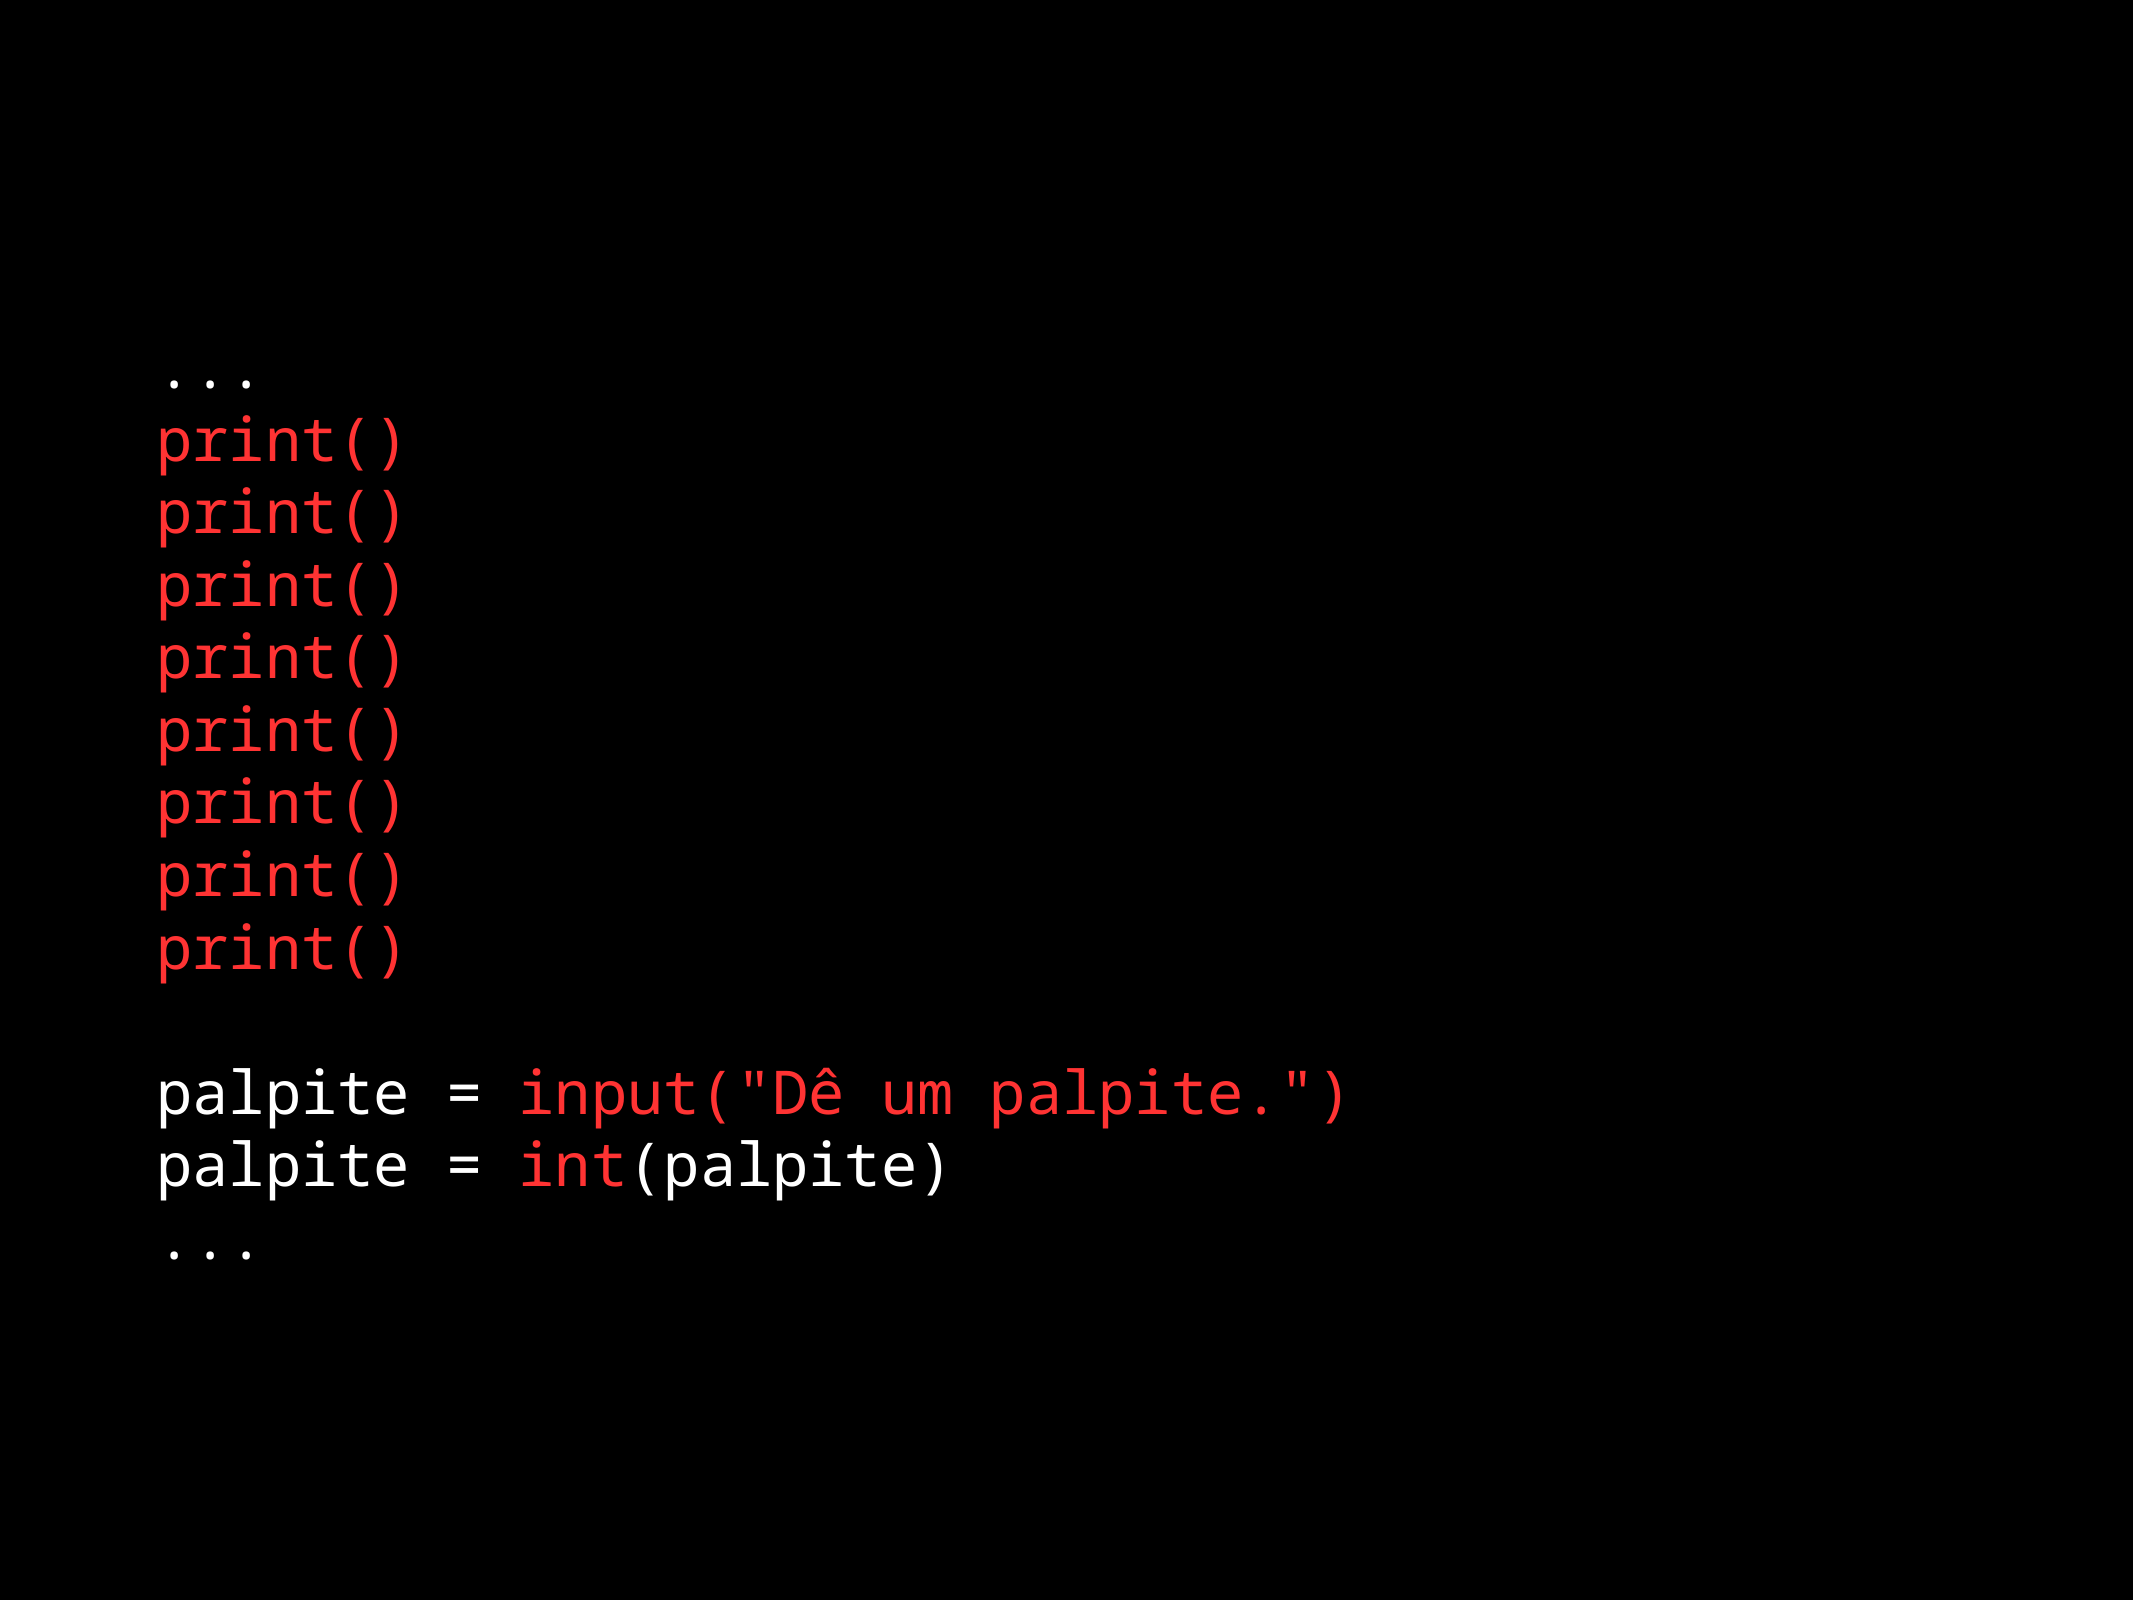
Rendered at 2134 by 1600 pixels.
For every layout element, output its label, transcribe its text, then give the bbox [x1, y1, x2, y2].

list ... print() print() print() print() print() print() print() print() palpite = input("Dê um palpite.") palpite = int(palpite) ... [156, 105, 1978, 1495]
